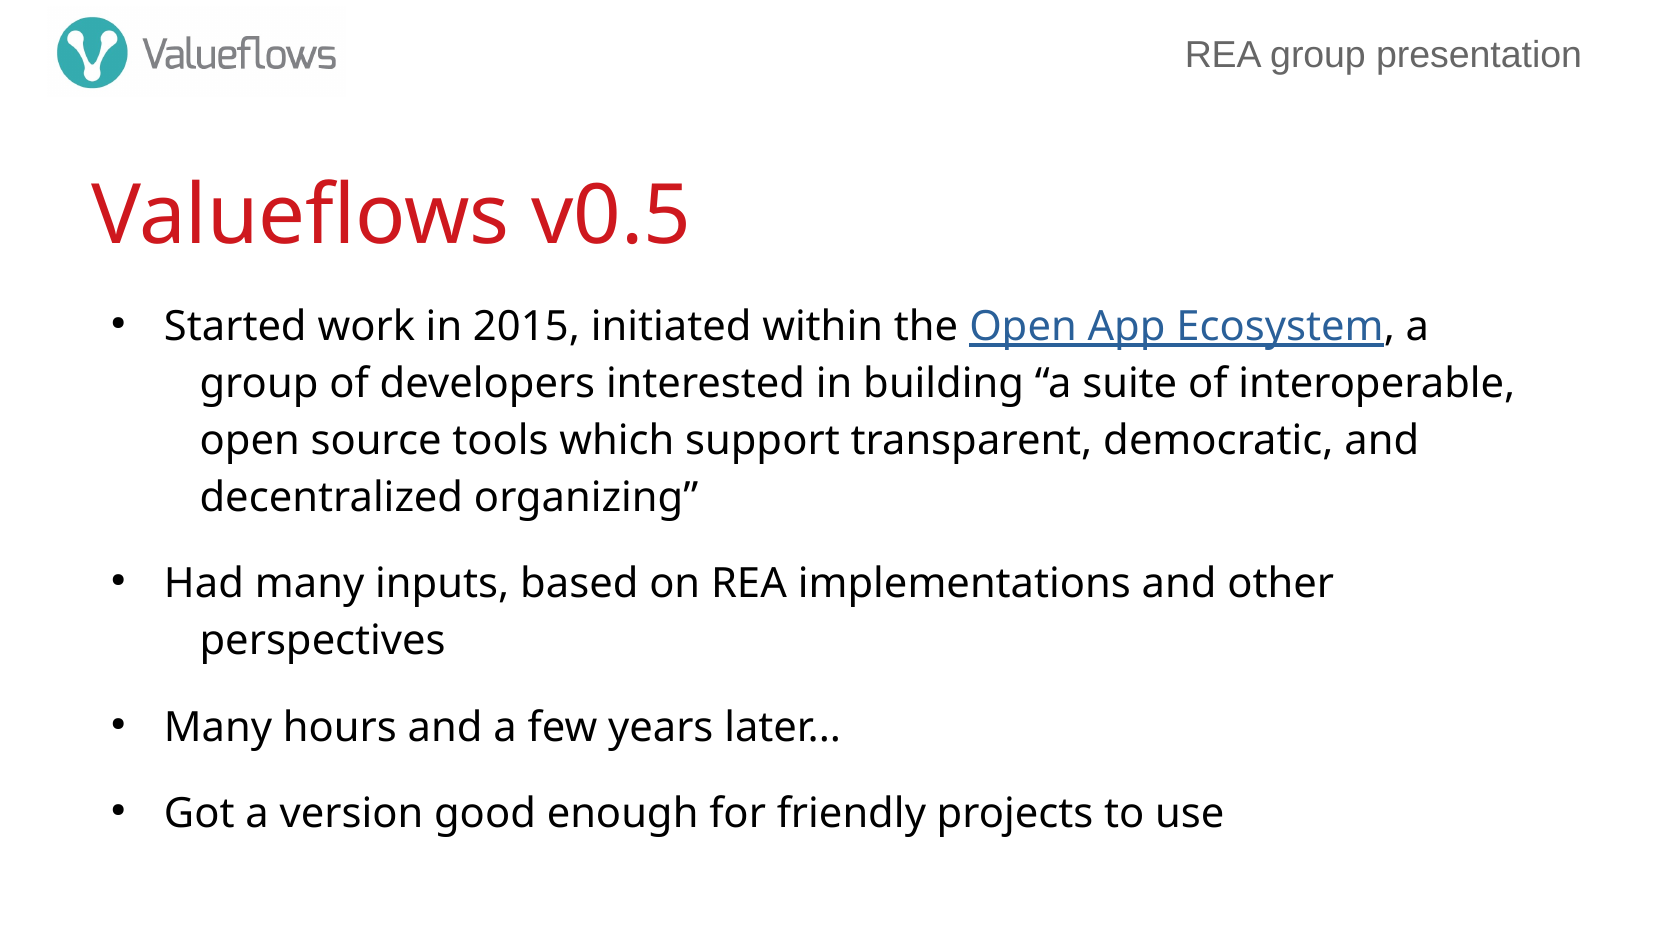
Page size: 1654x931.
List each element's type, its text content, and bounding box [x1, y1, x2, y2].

picture [47, 6, 346, 97]
text_box REA group presentation [1170, 26, 1630, 126]
list Started work in 2015, initiated within the Open App Ecosystem, a group of developers interested in building “a suite of interoperable, open source tools which support transparent, democratic, and decentralized organizing” Had many inputs, based on REA implementations and other perspectives Many hours and a few years later... Got a version good enough for friendly projects to use [93, 295, 1559, 858]
text_box Valueflows v0.5 [76, 147, 1007, 246]
